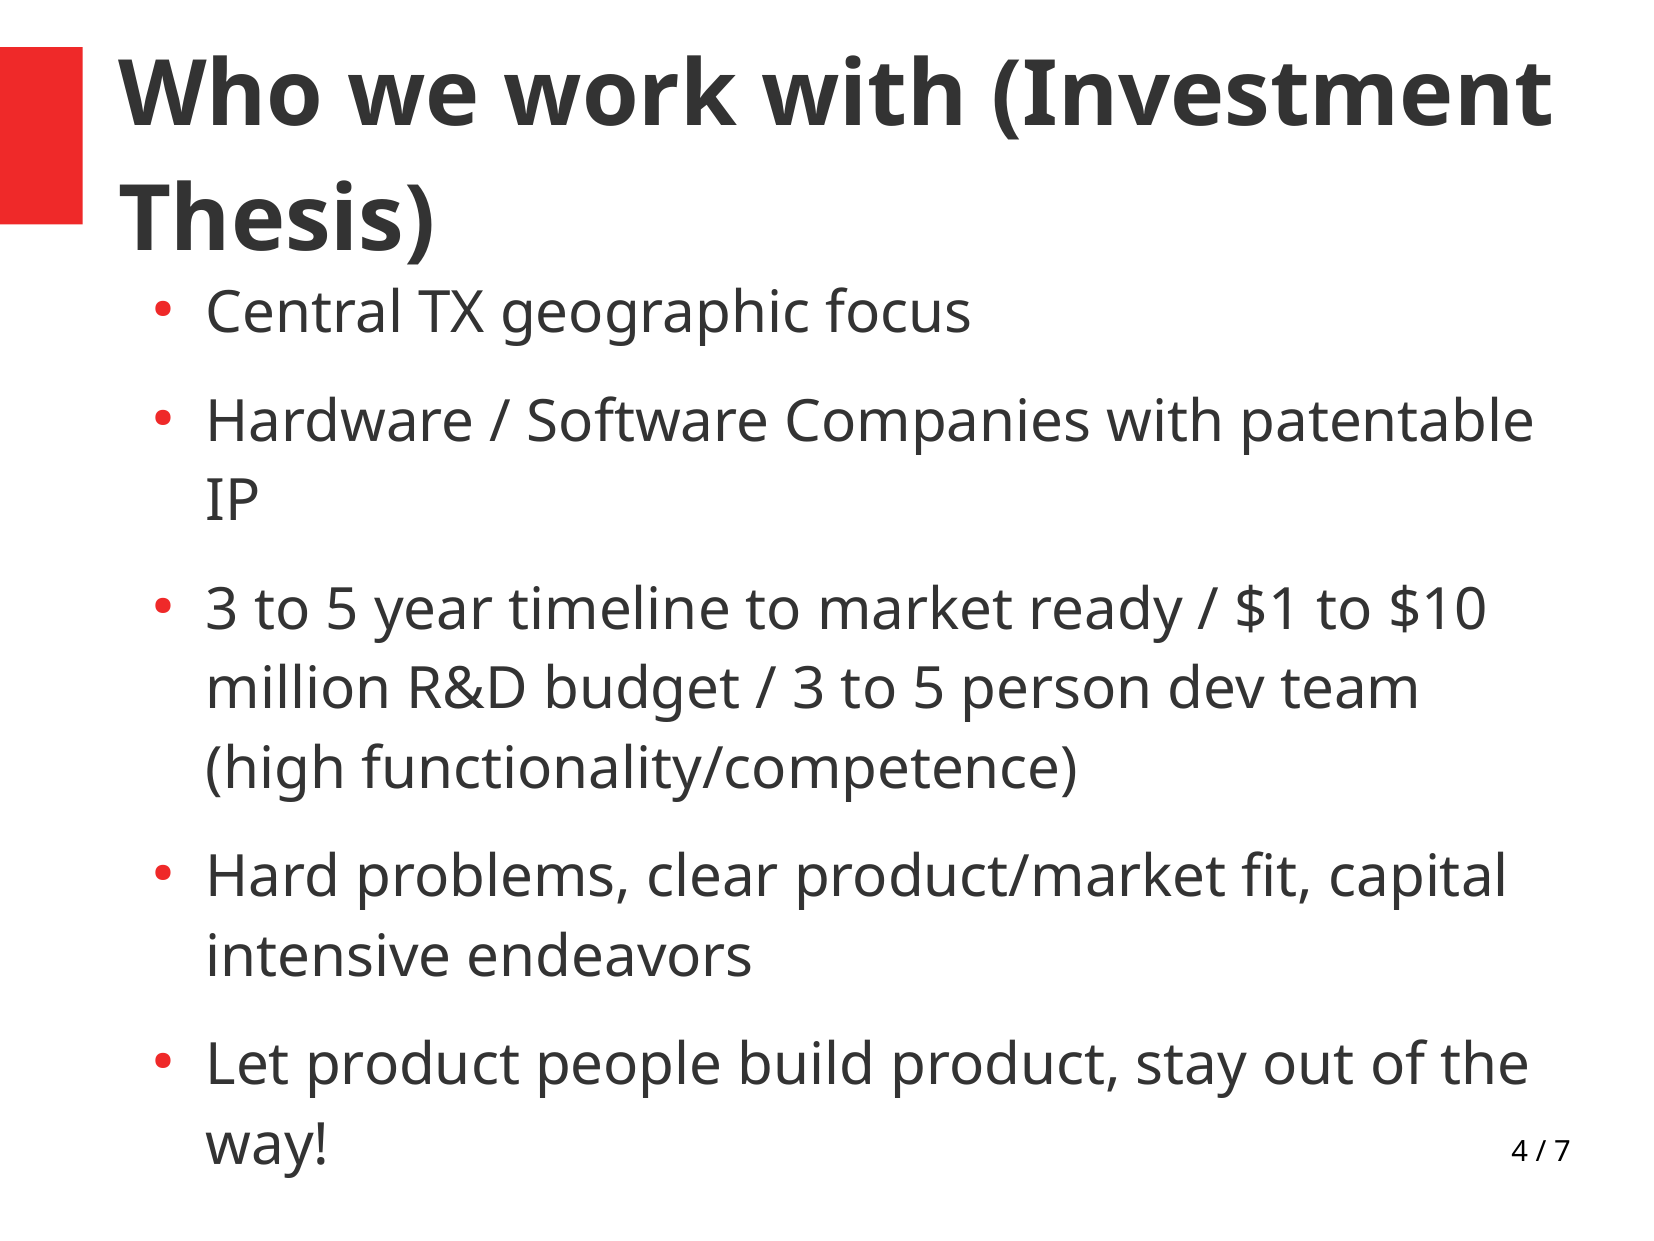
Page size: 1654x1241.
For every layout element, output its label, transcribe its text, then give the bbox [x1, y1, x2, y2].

list Central TX geographic focus Hardware / Software Companies with patentable IP 3 to 5 year timeline to market ready / $1 to $10 million R&D budget / 3 to 5 person dev team (high functionality/competence) Hard problems, clear product/market fit, capital intensive endeavors Let product people build product, stay out of the way! [135, 270, 1553, 991]
title Who we work with (Investment Thesis) [118, 27, 1571, 278]
